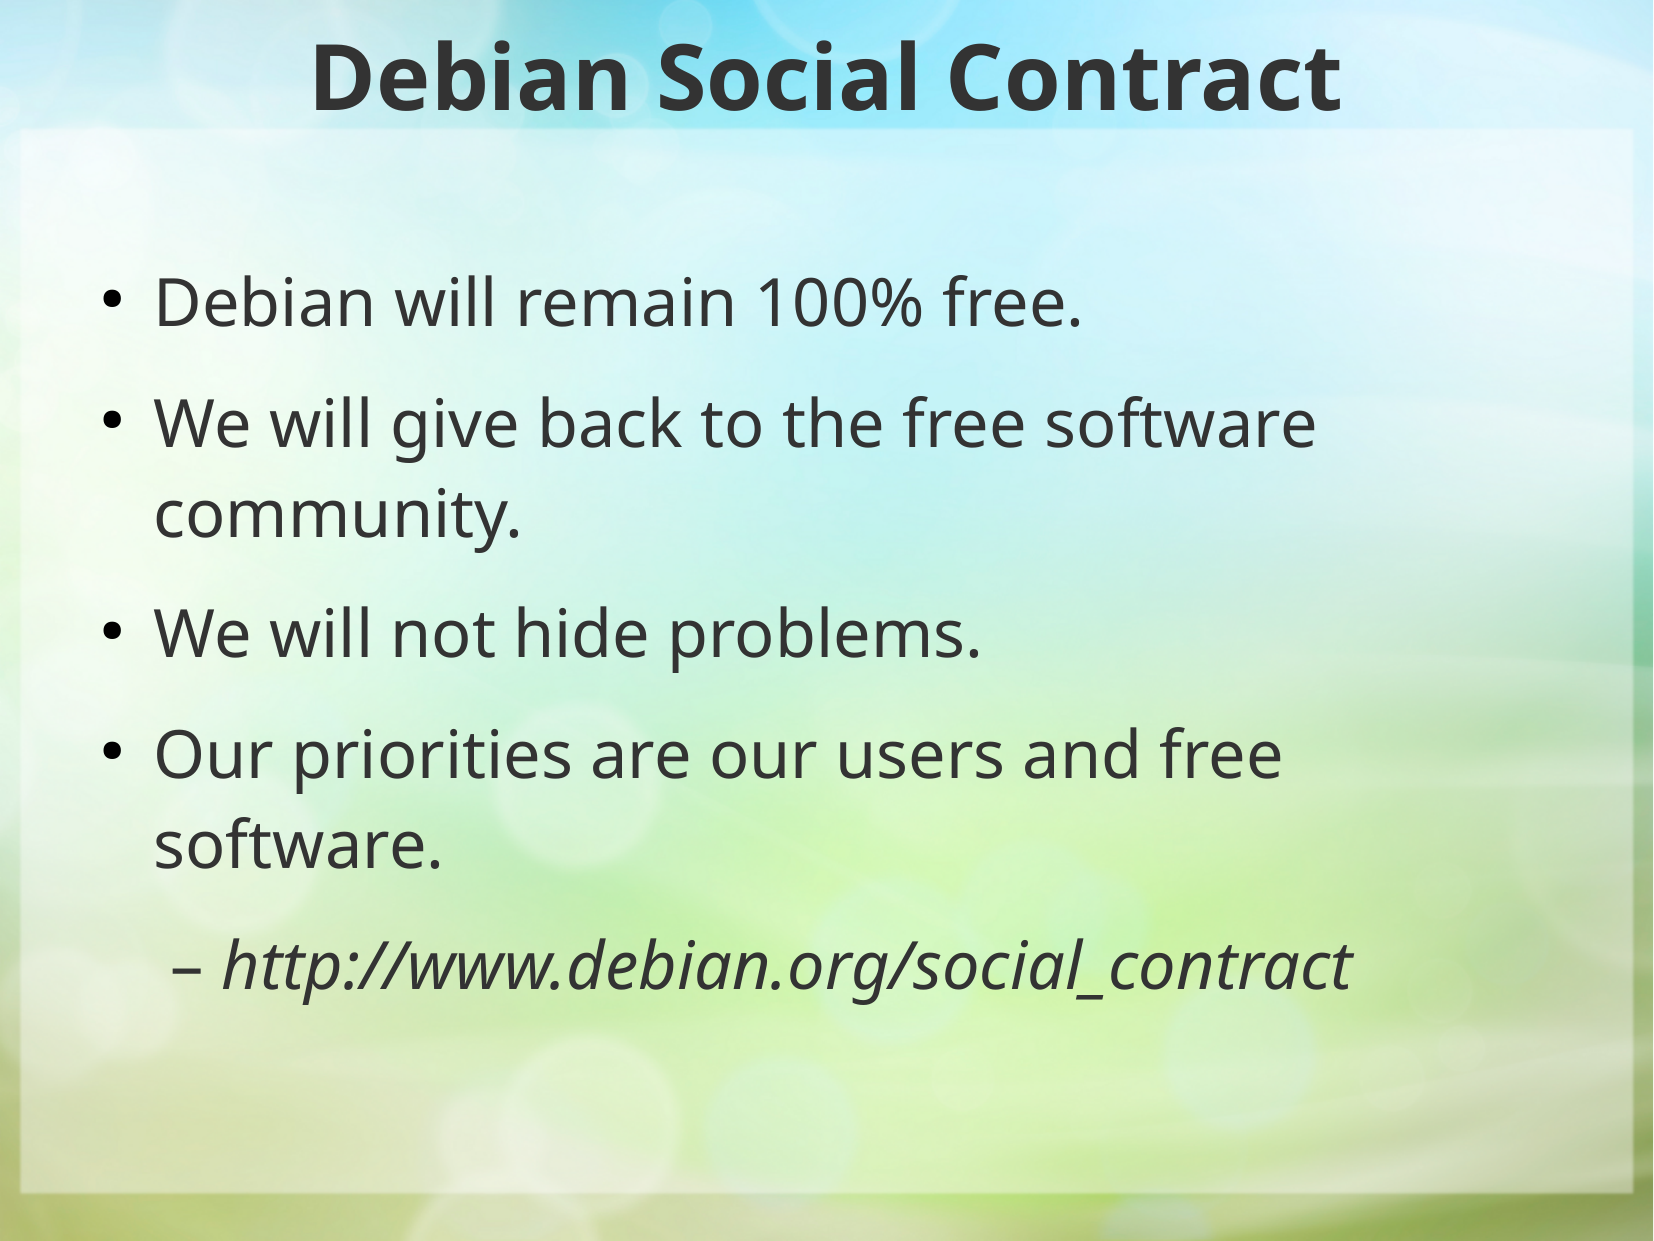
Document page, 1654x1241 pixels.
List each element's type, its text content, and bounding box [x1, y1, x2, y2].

picture [0, 0, 1654, 1241]
title Debian Social Contract [82, 0, 1571, 151]
list Debian will remain 100% free. We will give back to the free software community. We will not hide problems. Our priorities are our users and free software. – http://www.debian.org/social_contract [82, 222, 1571, 1042]
